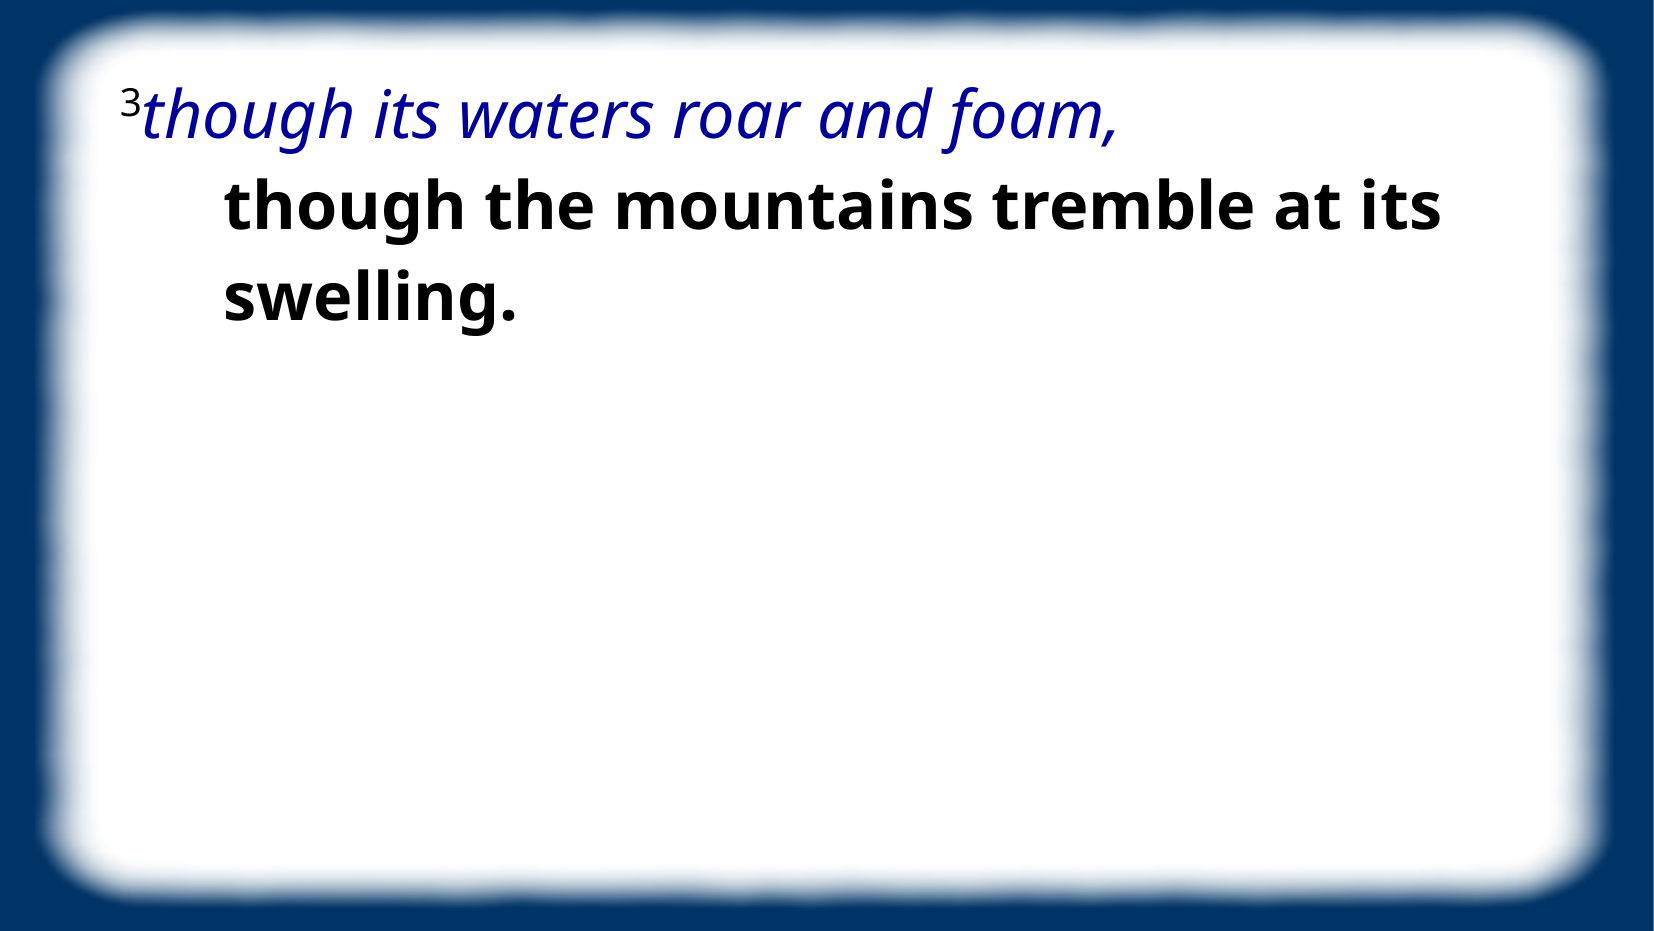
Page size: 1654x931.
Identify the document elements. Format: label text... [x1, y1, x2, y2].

picture [0, 0, 1654, 931]
text_box 3though its waters roar and foam, though the mountains tremble at its swelling. [105, 60, 1546, 342]
